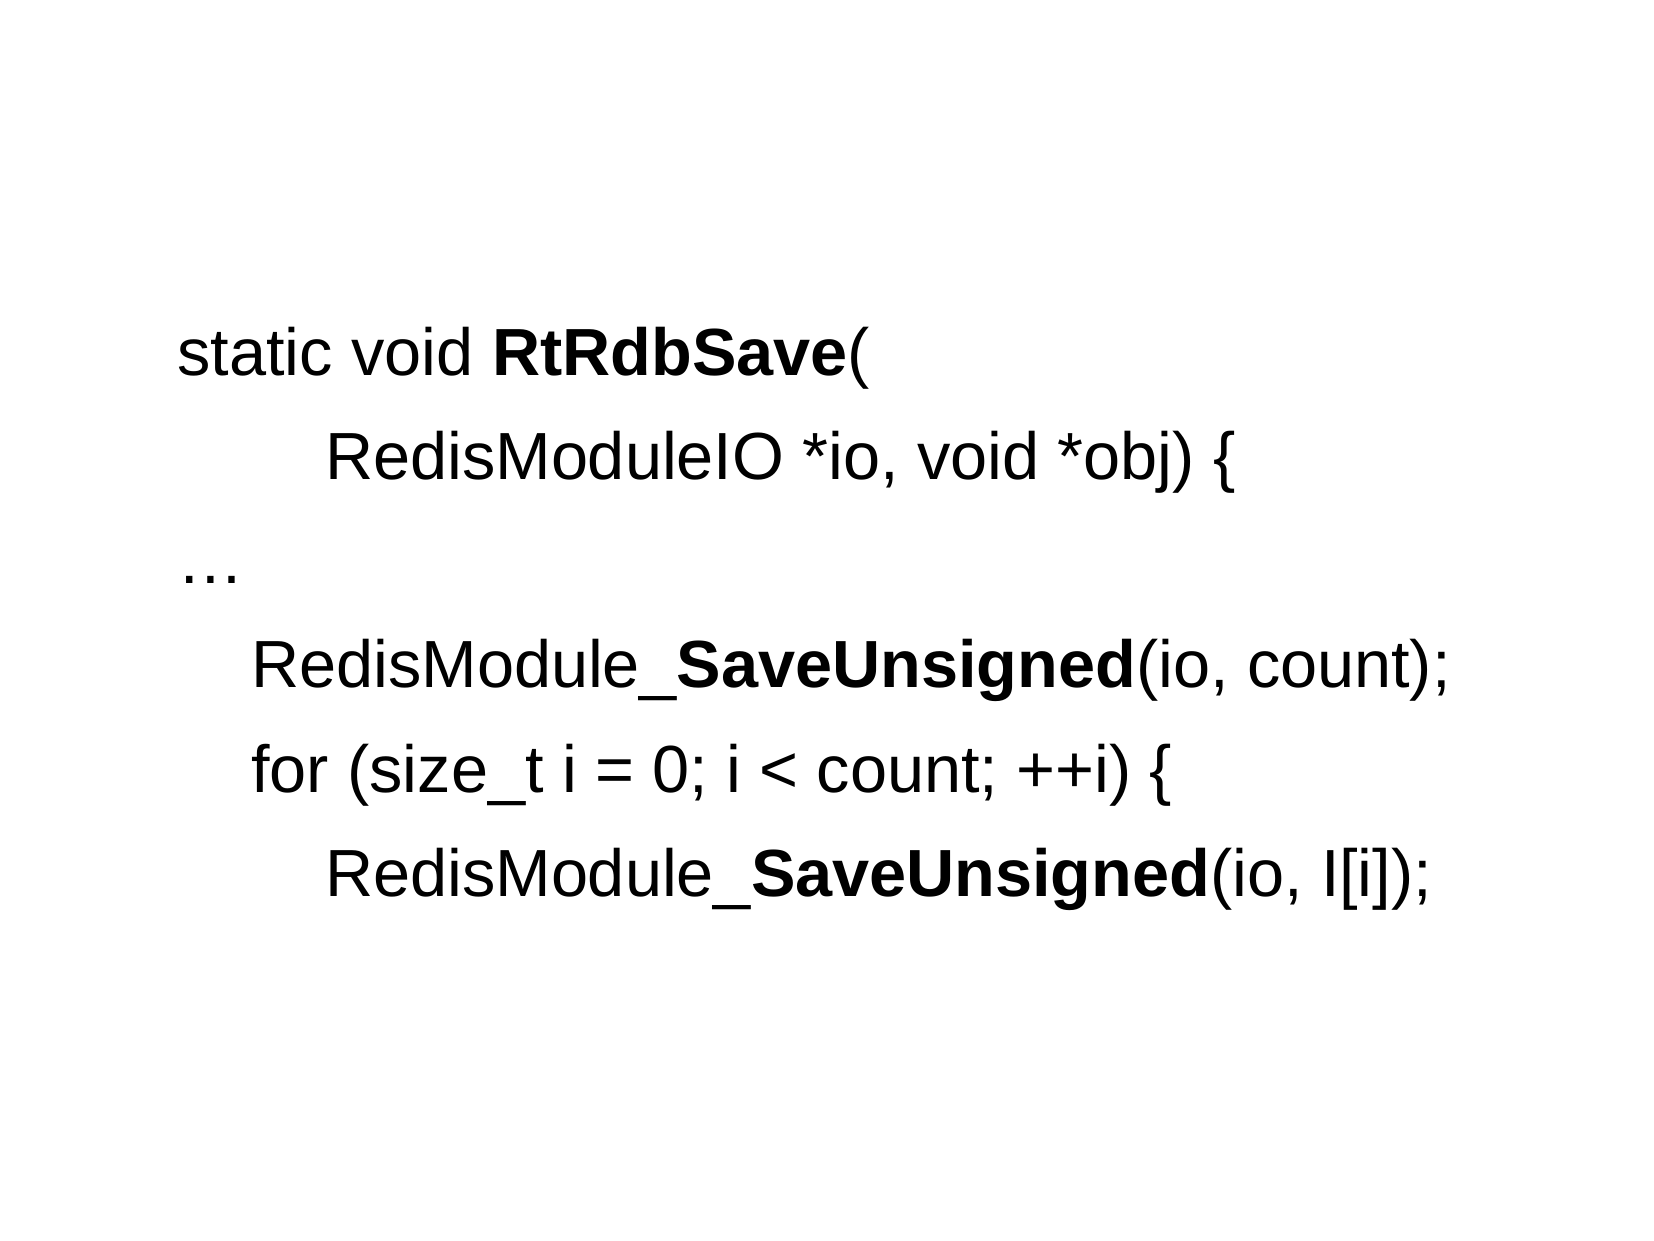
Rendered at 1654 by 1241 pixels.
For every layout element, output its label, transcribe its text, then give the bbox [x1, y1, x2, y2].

list static void RtRdbSave( RedisModuleIO *io, void *obj) { … RedisModule_SaveUnsigned(io, count); for (size_t i = 0; i < count; ++i) { RedisModule_SaveUnsigned(io, I[i]); [106, 106, 1595, 1182]
